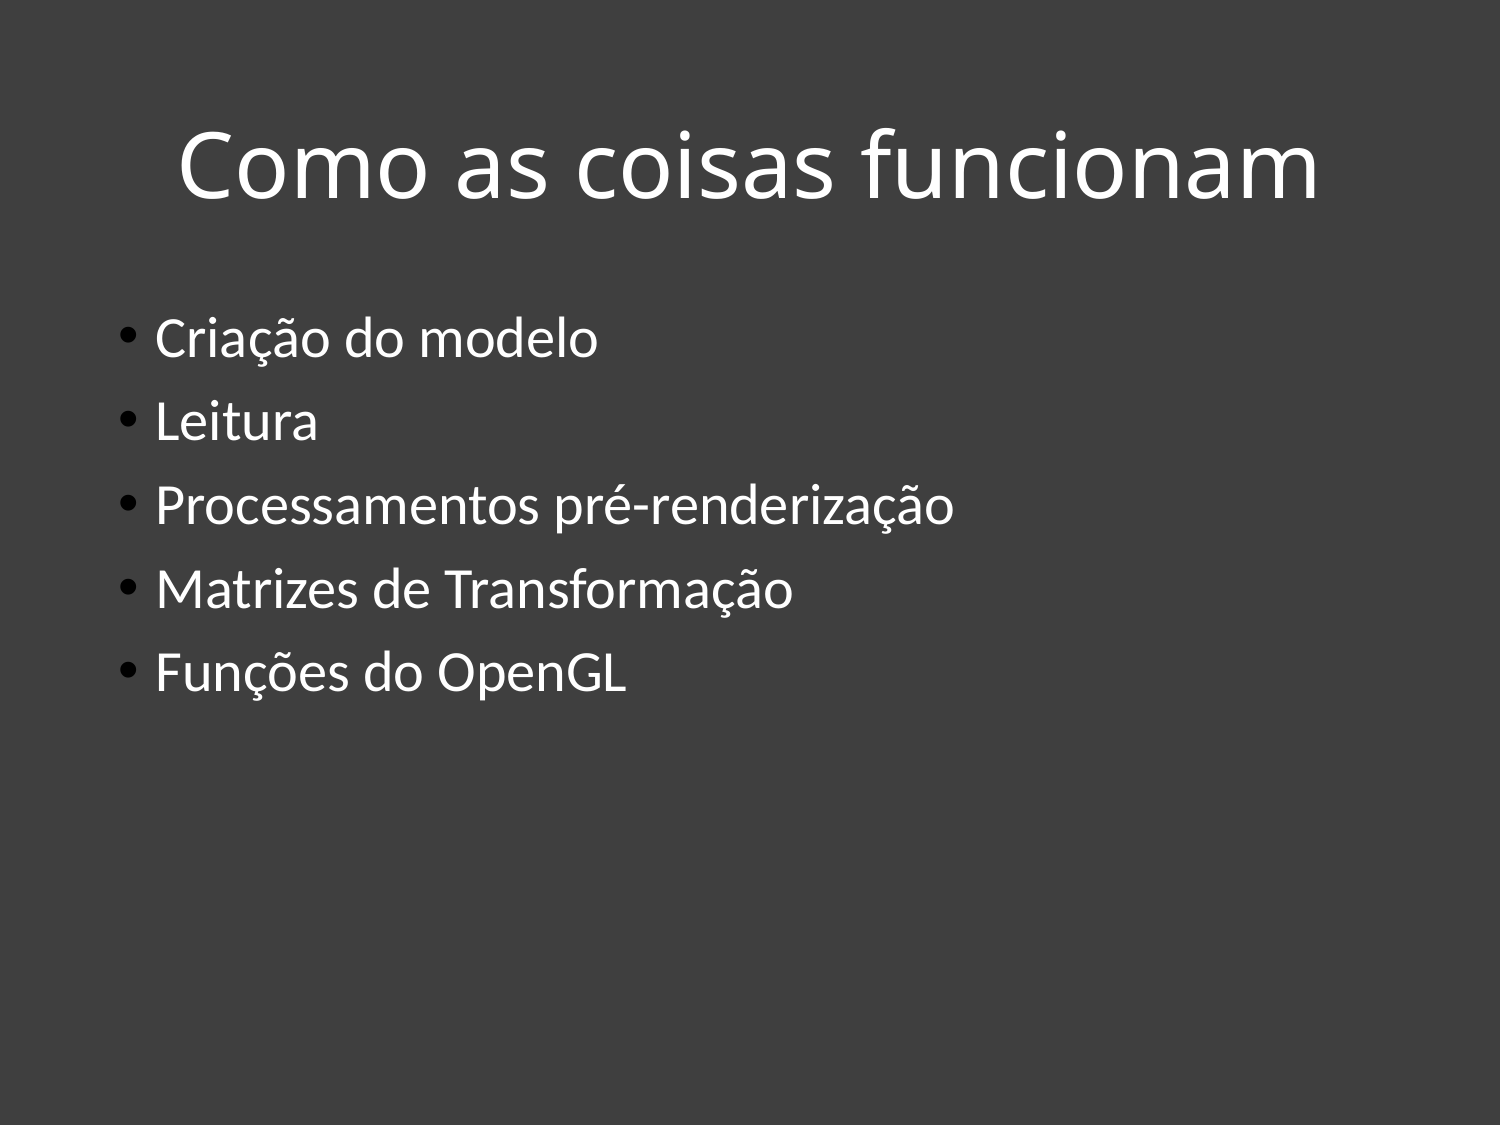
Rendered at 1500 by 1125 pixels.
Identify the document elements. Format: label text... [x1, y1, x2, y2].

list Criação do modelo Leitura Processamentos pré-renderização Matrizes de Transformação Funções do OpenGL [103, 299, 1397, 1014]
title Como as coisas funcionam [103, 59, 1397, 278]
